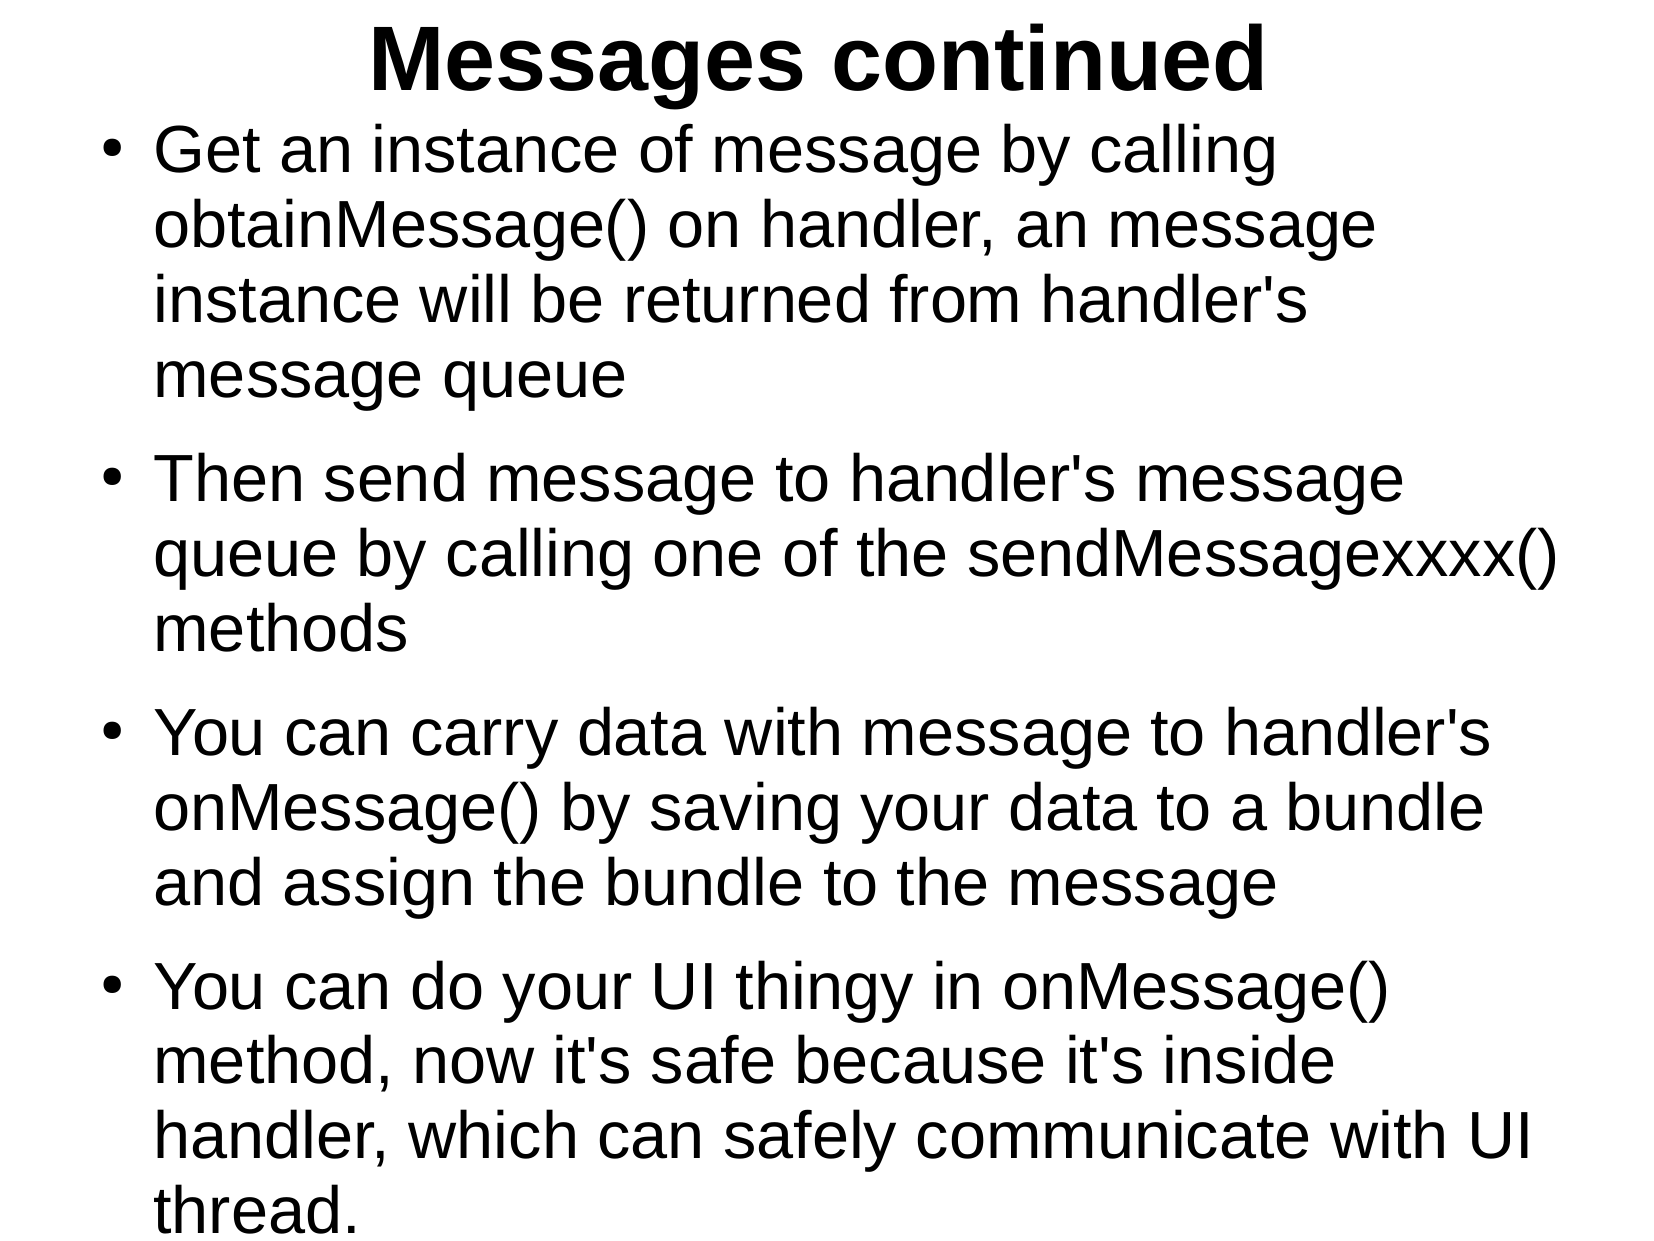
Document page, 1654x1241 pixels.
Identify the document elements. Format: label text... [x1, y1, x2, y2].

title Messages continued [75, 0, 1564, 155]
list Get an instance of message by calling obtainMessage() on handler, an message instance will be returned from handler's message queue Then send message to handler's message queue by calling one of the sendMessagexxxx() methods You can carry data with message to handler's onMessage() by saving your data to a bundle and assign the bundle to the message You can do your UI thingy in onMessage() method, now it's safe because it's inside handler, which can safely communicate with UI thread. [82, 112, 1571, 1241]
